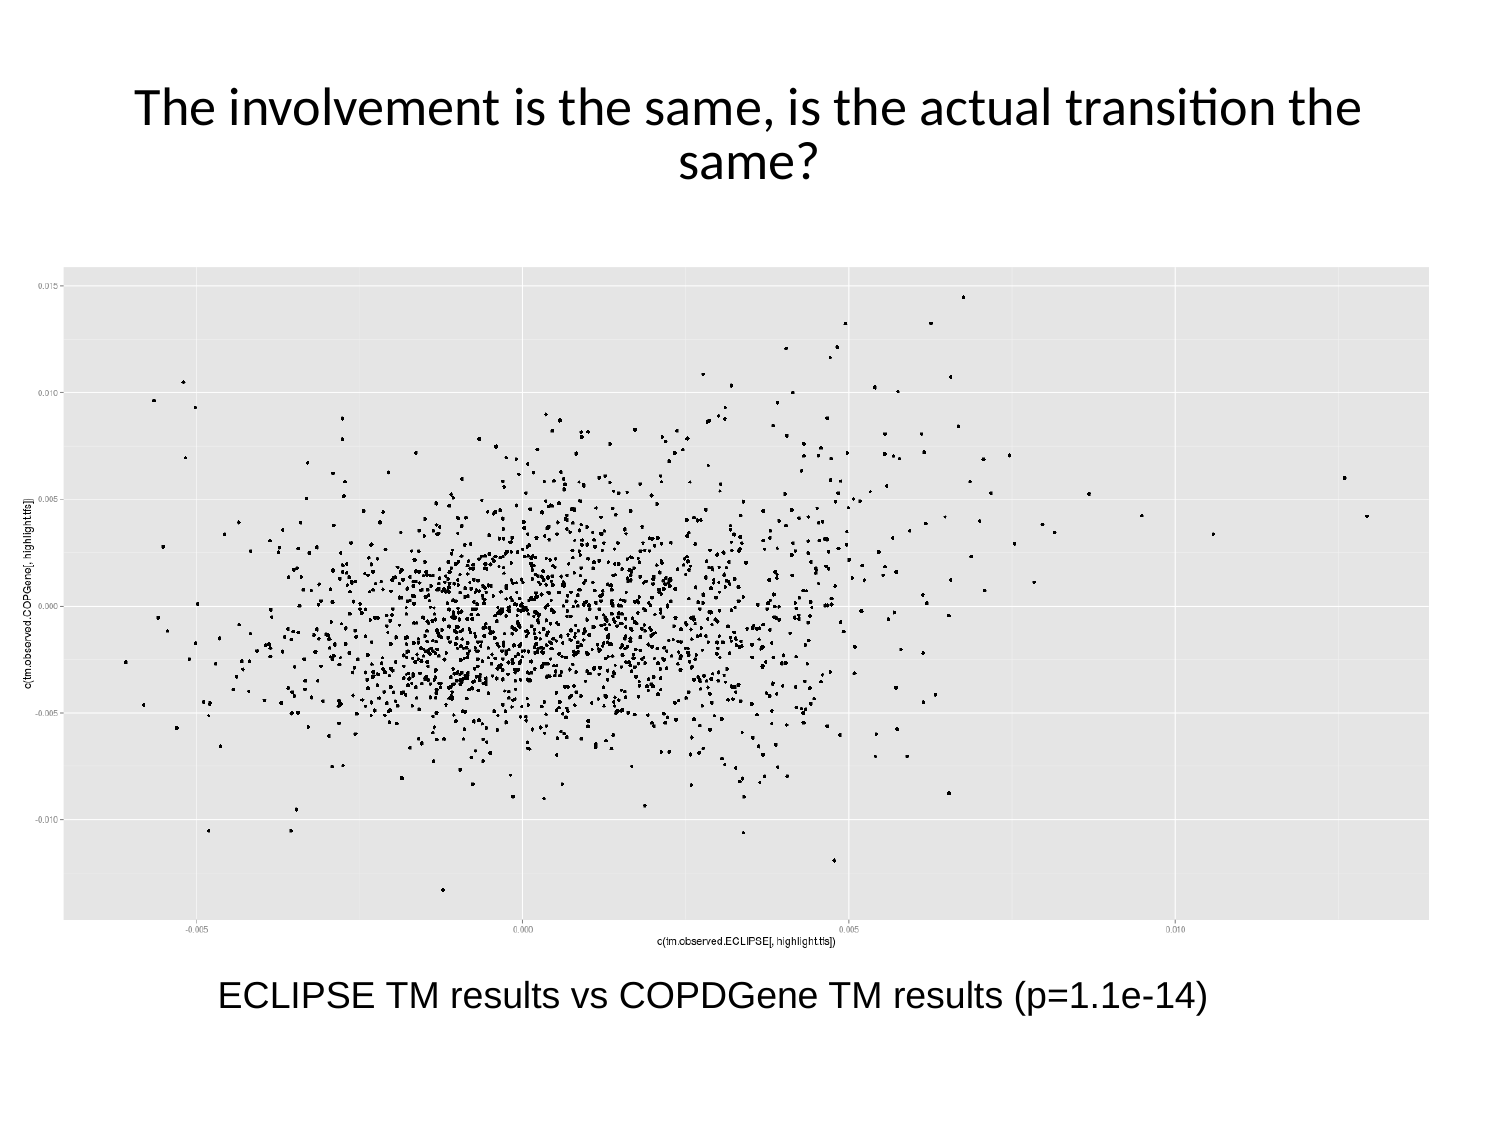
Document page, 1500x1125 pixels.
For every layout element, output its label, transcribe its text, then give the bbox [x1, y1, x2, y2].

title The involvement is the same, is the actual transition the same? [75, 45, 1425, 233]
picture [11, 250, 1445, 957]
text_box ECLIPSE TM results vs COPDGene TM results (p=1.1e-14) [202, 966, 1224, 1024]
